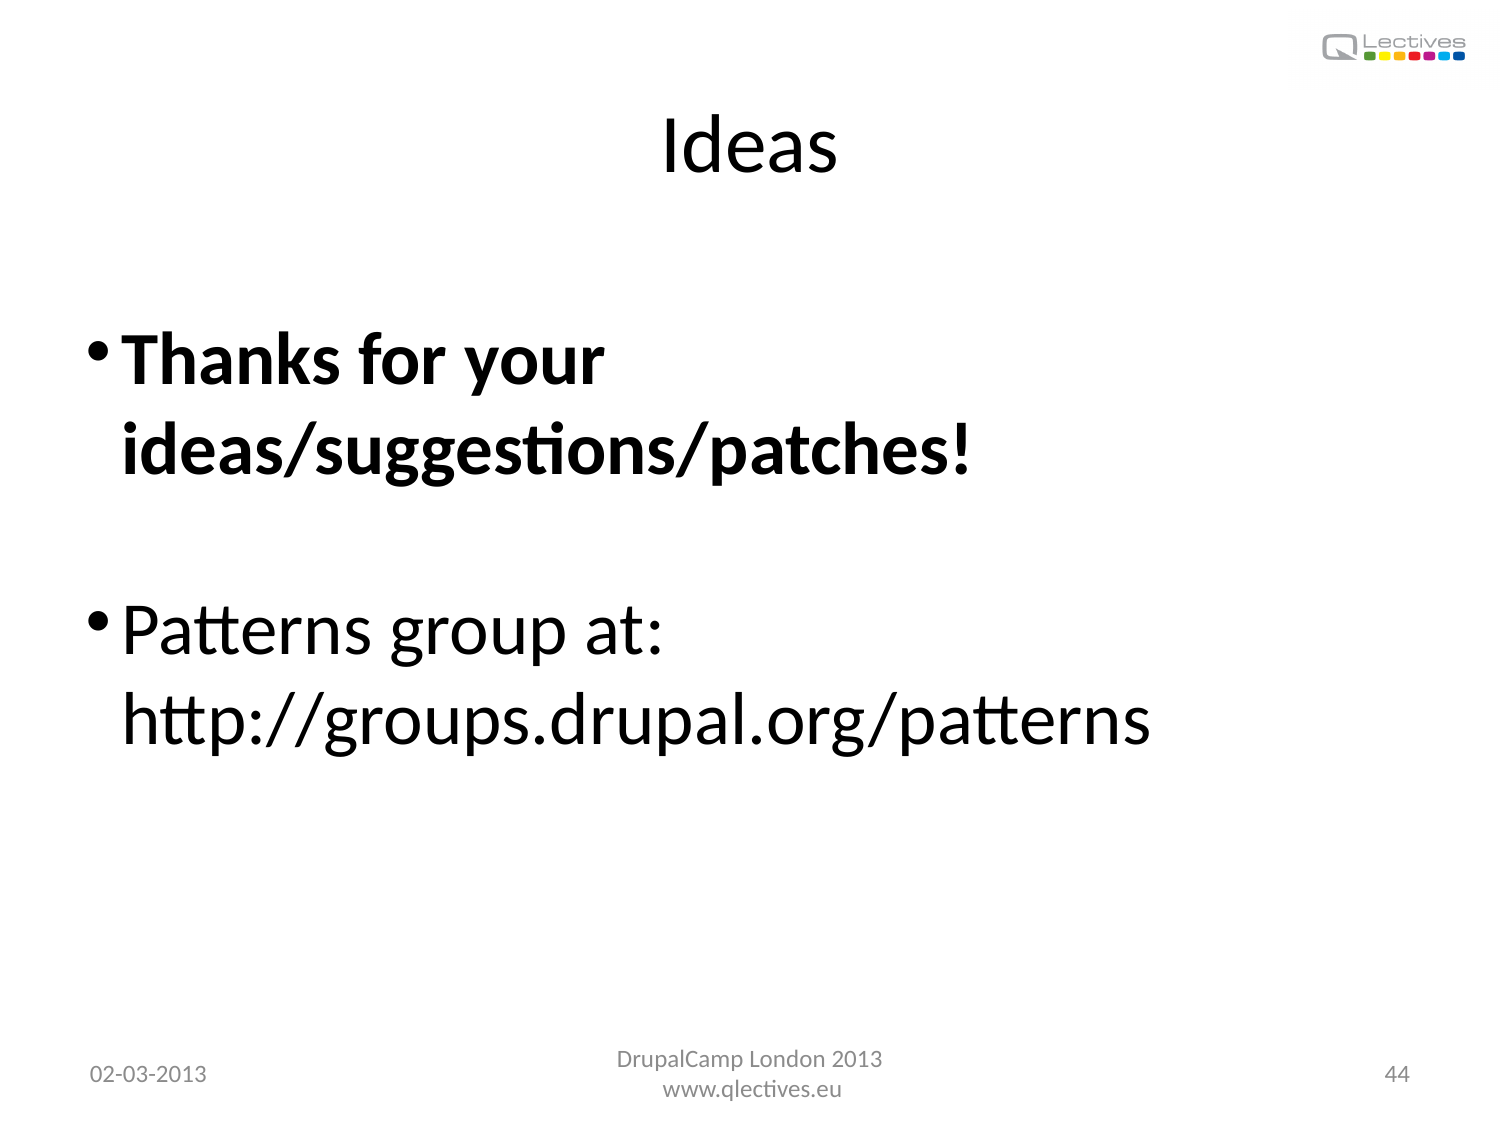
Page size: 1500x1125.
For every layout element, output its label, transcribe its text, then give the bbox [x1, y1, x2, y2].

picture [1288, 9, 1500, 90]
text_box 02-03-2013 [74, 1042, 425, 1103]
text_box Ideas [75, 45, 1425, 212]
text_box Thanks for your ideas/suggestions/patches! Patterns group at: http://groups.drupal.org/patterns [70, 212, 1434, 955]
text_box DrupalCamp London 2013 www.qlectives.eu [512, 1042, 988, 1103]
text_box <number> [1074, 1042, 1425, 1103]
